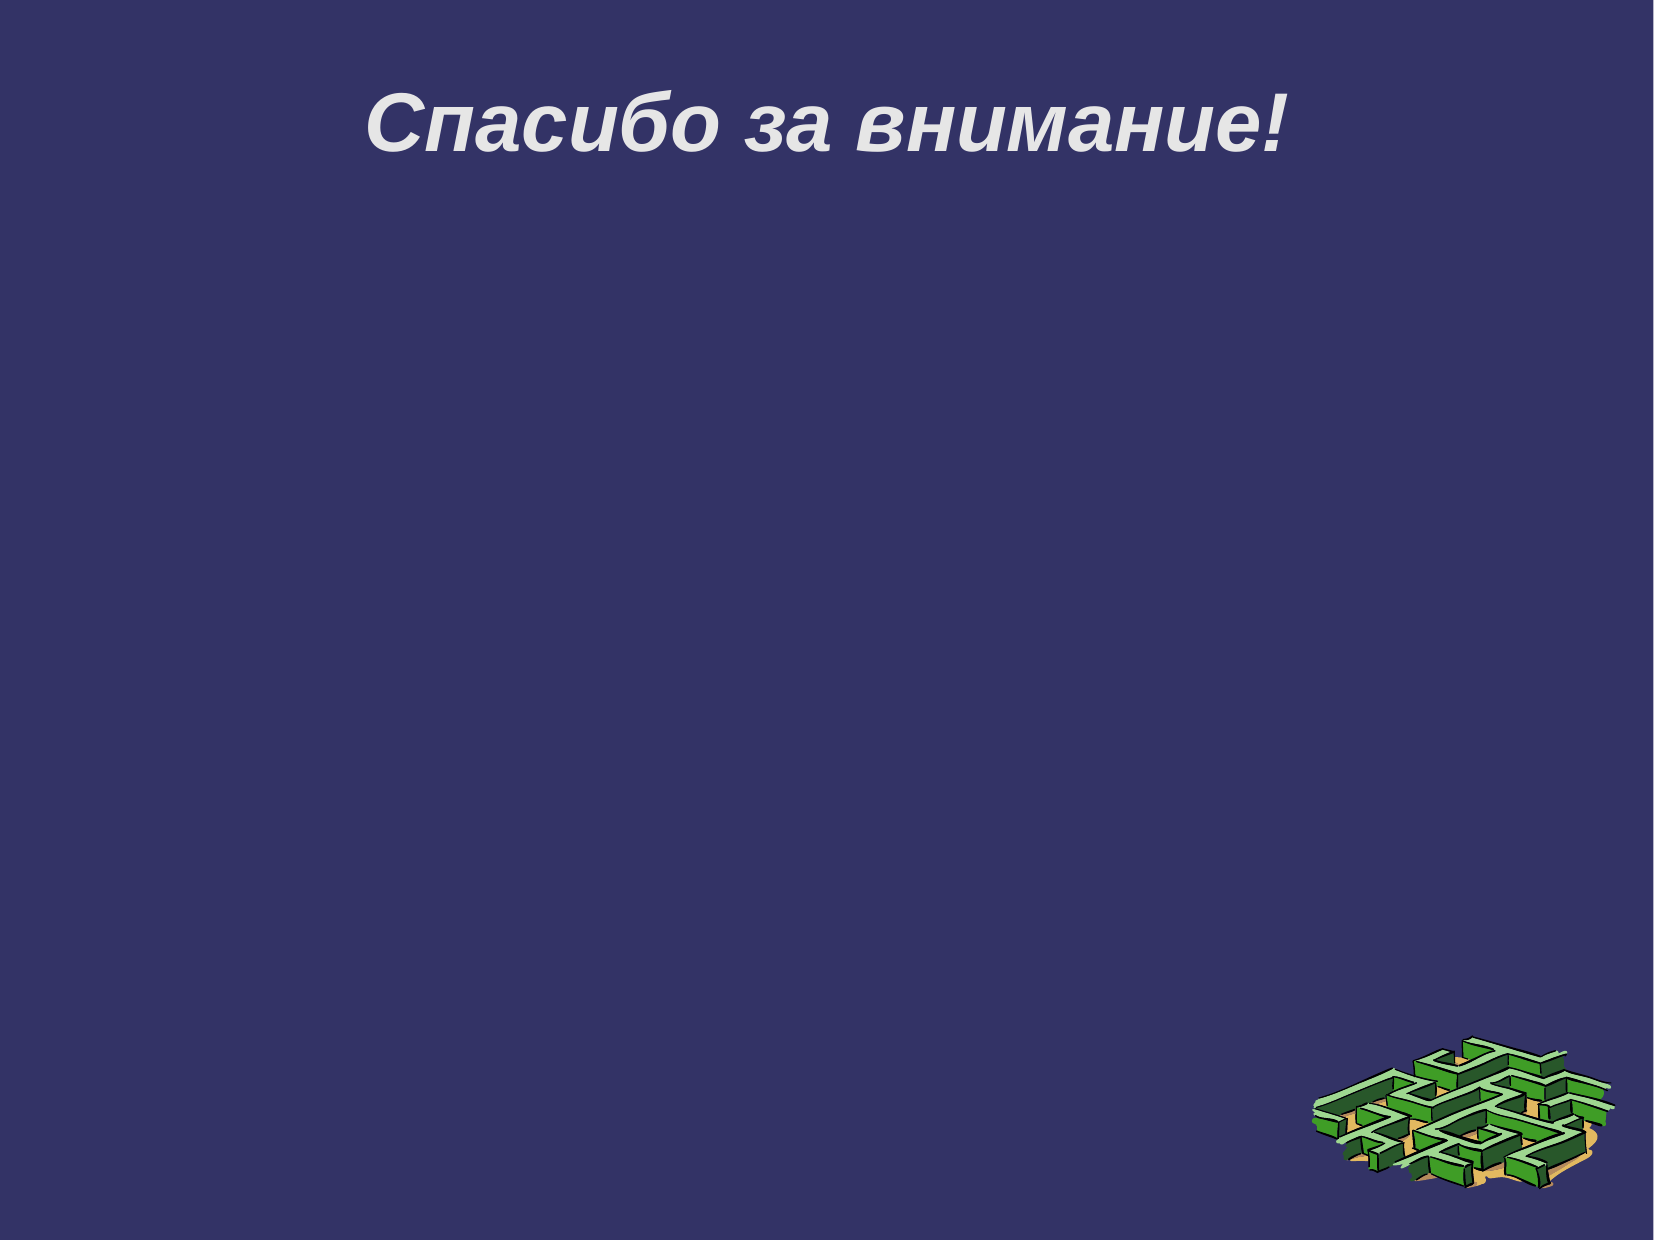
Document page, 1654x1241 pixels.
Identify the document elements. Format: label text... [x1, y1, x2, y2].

title Спасибо за внимание! [121, 19, 1534, 227]
